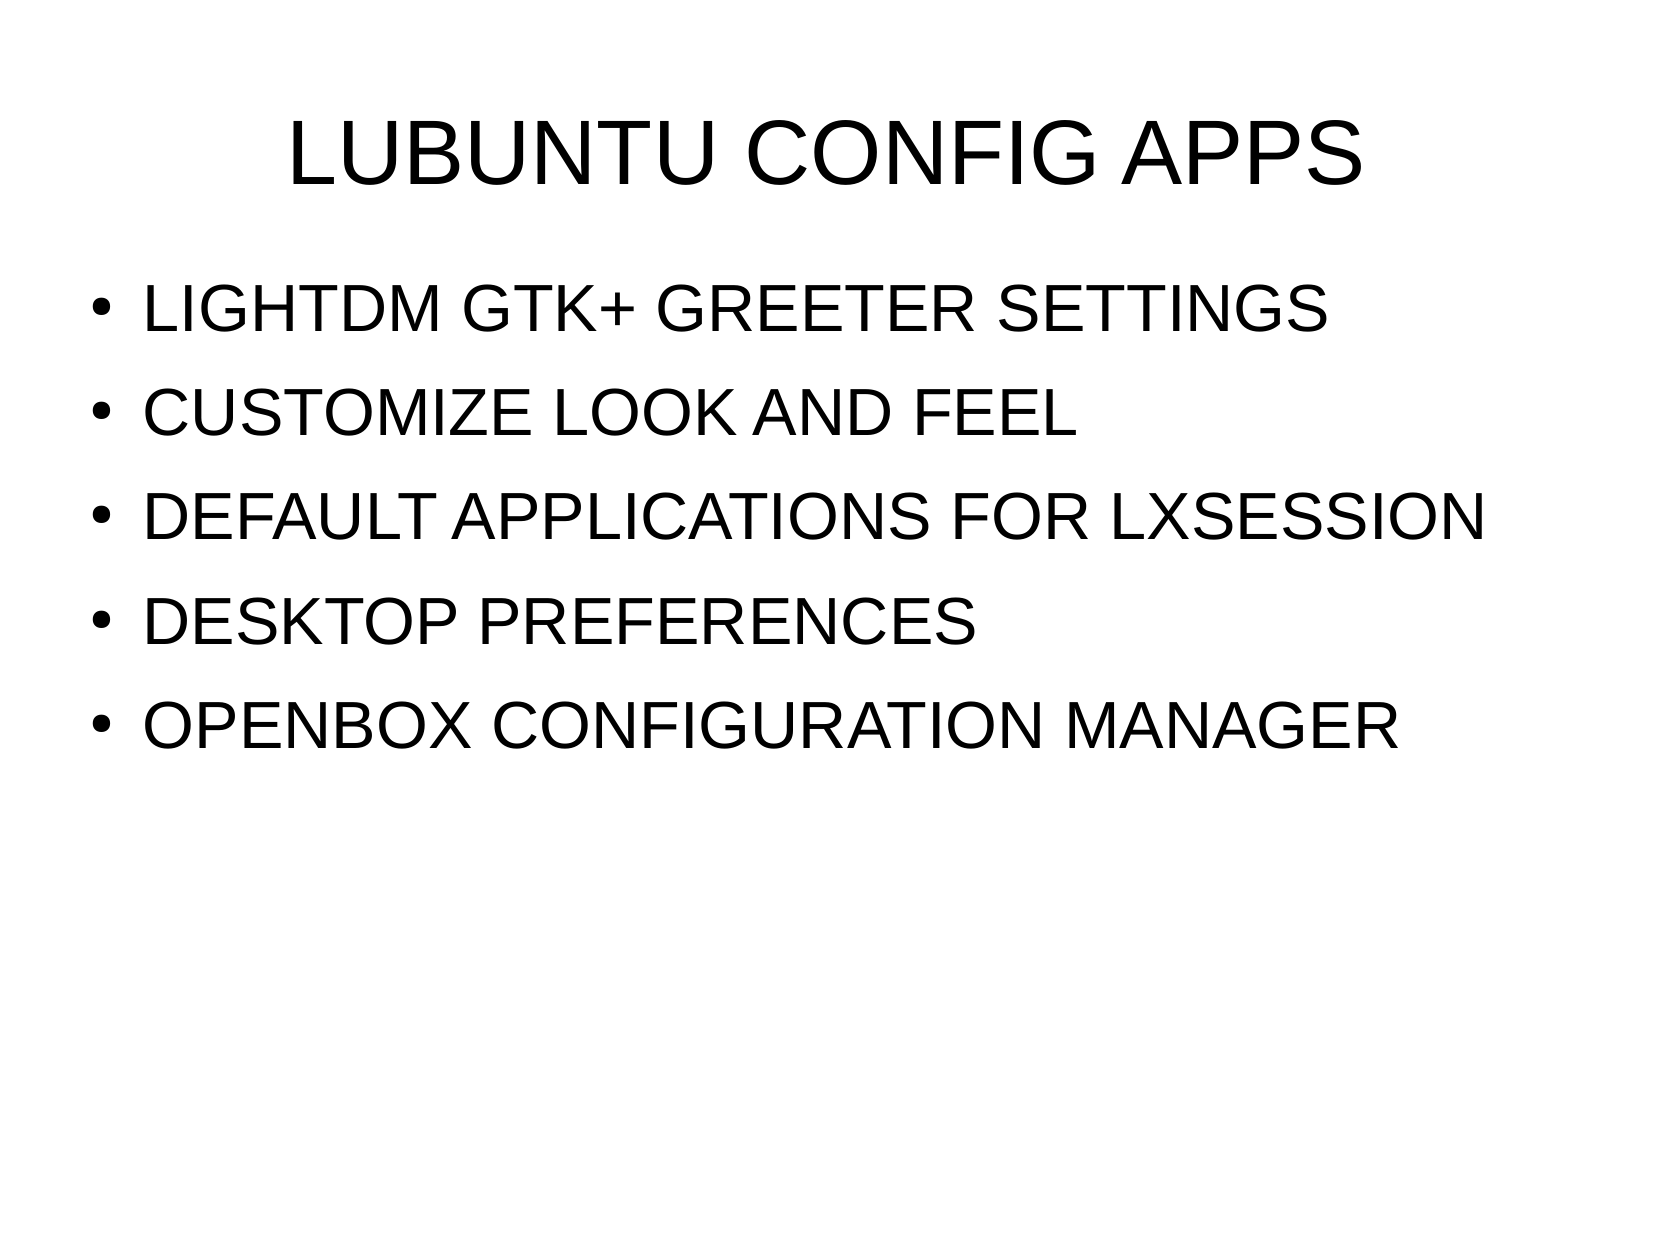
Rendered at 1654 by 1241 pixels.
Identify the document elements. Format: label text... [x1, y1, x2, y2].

list LIGHTDM GTK+ GREETER SETTINGS CUSTOMIZE LOOK AND FEEL DEFAULT APPLICATIONS FOR LXSESSION DESKTOP PREFERENCES OPENBOX CONFIGURATION MANAGER [71, 270, 1561, 991]
title LUBUNTU CONFIG APPS [82, 49, 1571, 257]
